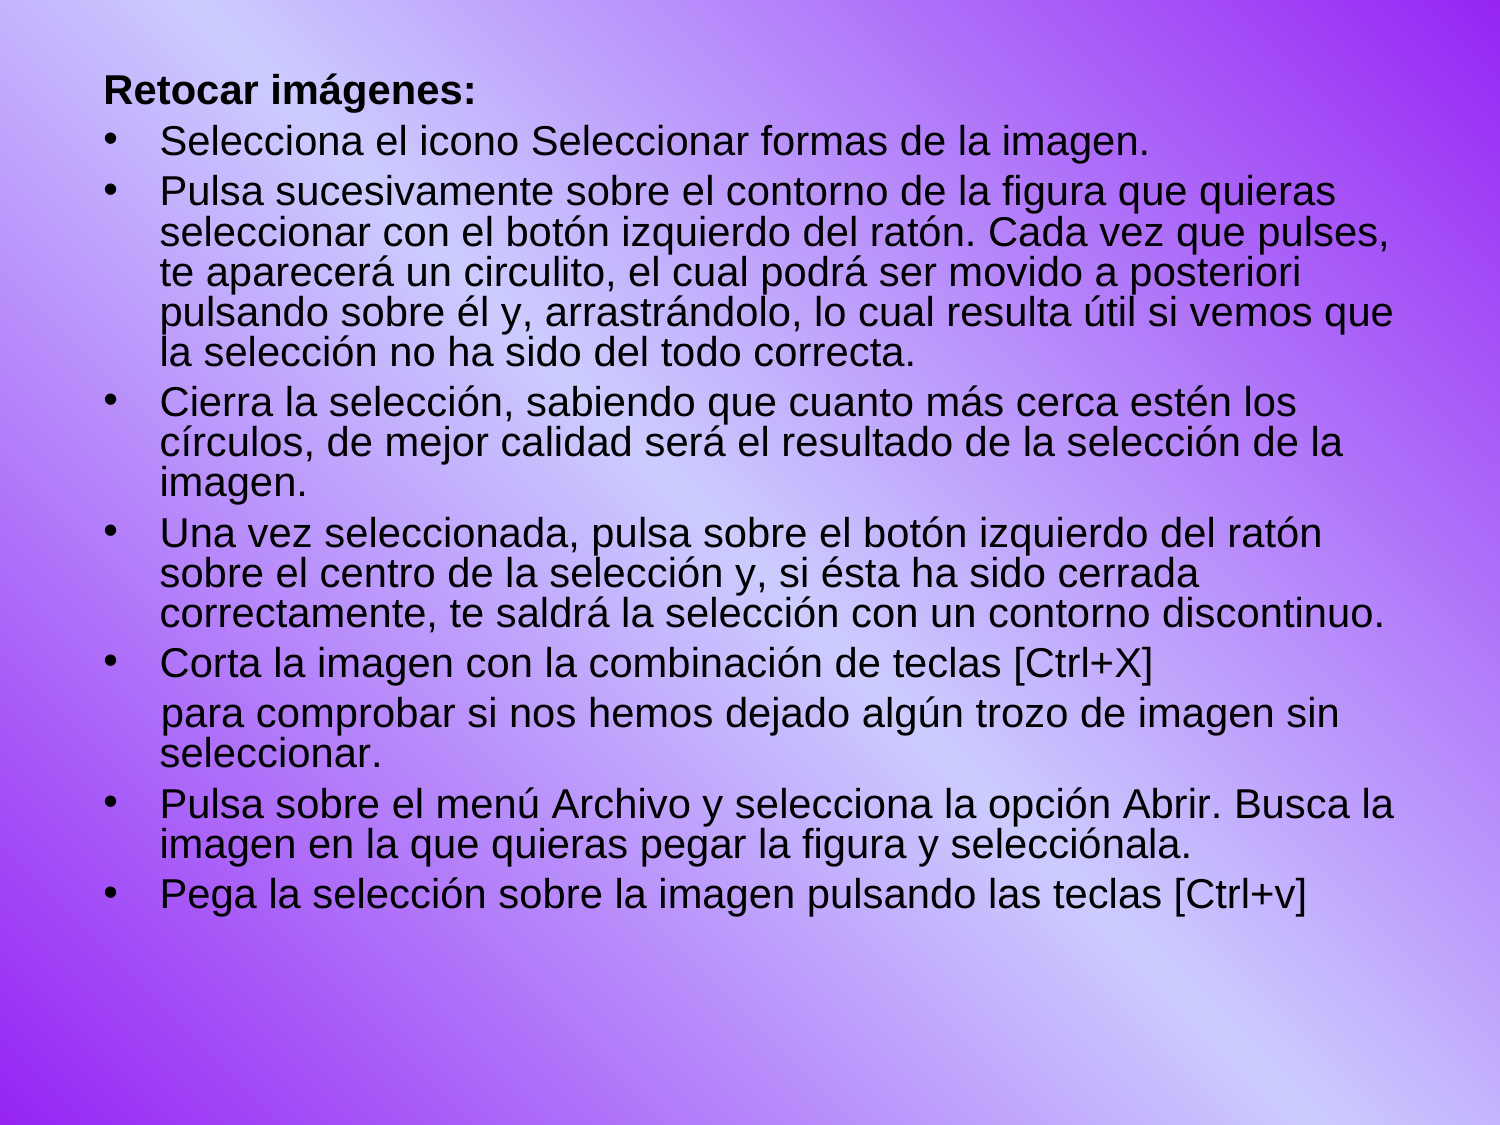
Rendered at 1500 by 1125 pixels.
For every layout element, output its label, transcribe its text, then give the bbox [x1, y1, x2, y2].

list Retocar imágenes: Selecciona el icono Seleccionar formas de la imagen. Pulsa sucesivamente sobre el contorno de la figura que quieras seleccionar con el botón izquierdo del ratón. Cada vez que pulses, te aparecerá un circulito, el cual podrá ser movido a posteriori pulsando sobre él y, arrastrándolo, lo cual resulta útil si vemos que la selección no ha sido del todo correcta. Cierra la selección, sabiendo que cuanto más cerca estén los círculos, de mejor calidad será el resultado de la selección de la imagen. Una vez seleccionada, pulsa sobre el botón izquierdo del ratón sobre el centro de la selección y, si ésta ha sido cerrada correctamente, te saldrá la selección con un contorno discontinuo. Corta la imagen con la combinación de teclas [Ctrl+X] para comprobar si nos hemos dejado algún trozo de imagen sin seleccionar. Pulsa sobre el menú Archivo y selecciona la opción Abrir. Busca la imagen en la que quieras pegar la figura y selecciónala. Pega la selección sobre la imagen pulsando las teclas [Ctrl+v] [88, 65, 1439, 1004]
